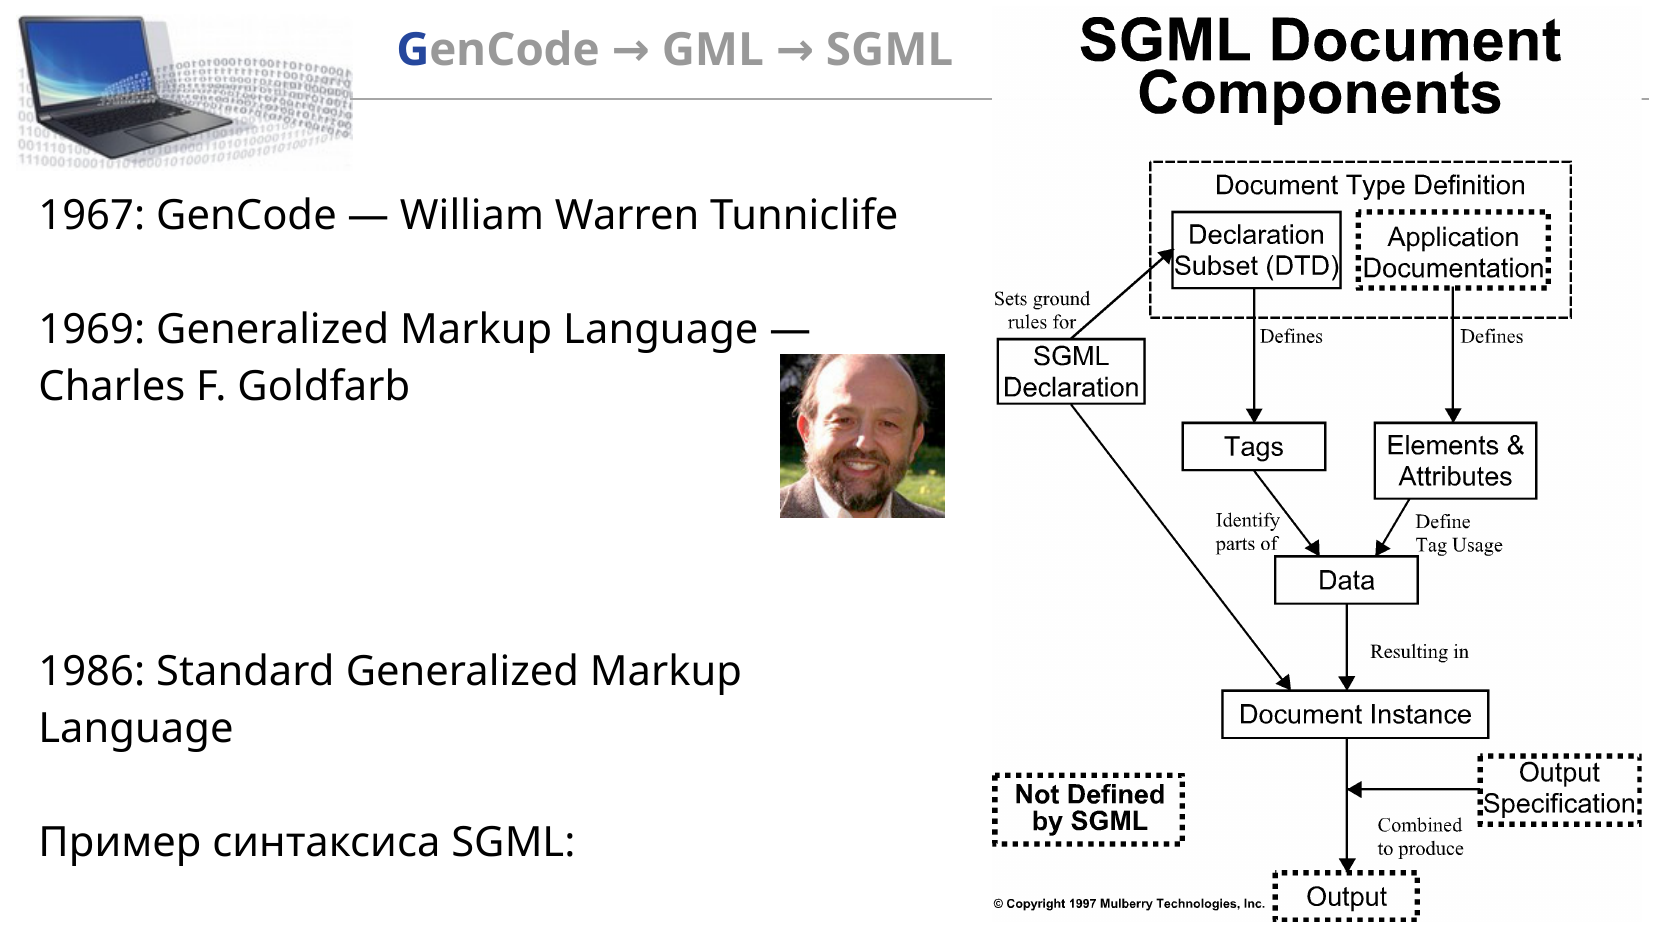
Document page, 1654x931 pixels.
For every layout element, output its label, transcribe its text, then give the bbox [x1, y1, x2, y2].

picture [992, 6, 1642, 922]
text_box 1967: GenCode — William Warren Tunniclife 1969: Generalized Markup Language — Charles F. Goldfarb 1986: Standard Generalized Markup Language Пример синтаксиса SGML: <quote type="example"> typically something like <italics>this</italics> </quote> [23, 177, 922, 901]
title GenCode → GML → SGML [318, 0, 969, 101]
picture [16, 14, 353, 171]
picture [779, 354, 945, 518]
